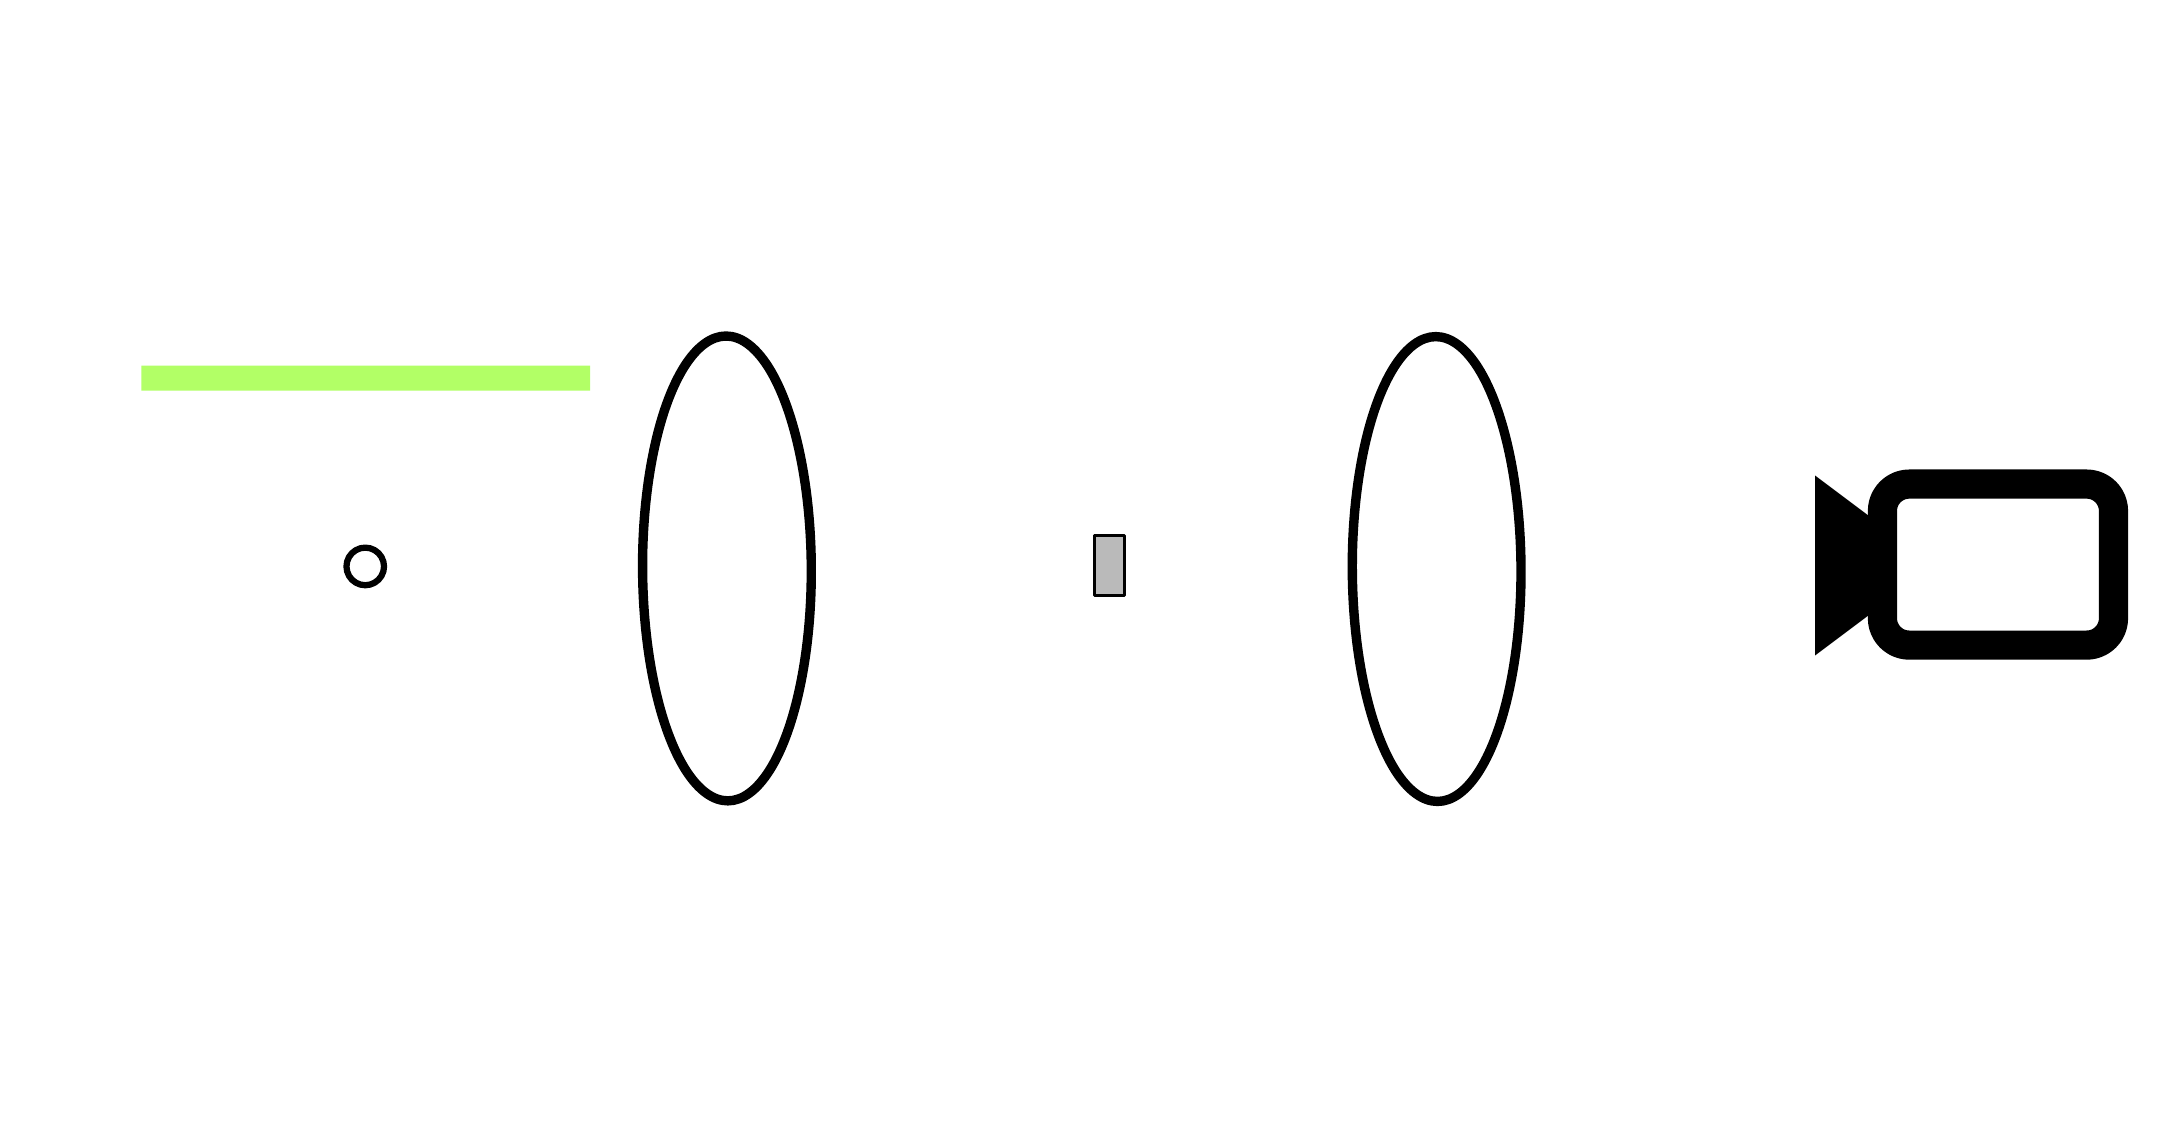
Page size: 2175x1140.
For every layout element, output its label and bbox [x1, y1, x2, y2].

text_box [1815, 475, 1876, 656]
text_box [1352, 336, 1522, 802]
text_box [642, 336, 812, 801]
text_box [1882, 484, 2114, 646]
text_box [1094, 535, 1125, 596]
